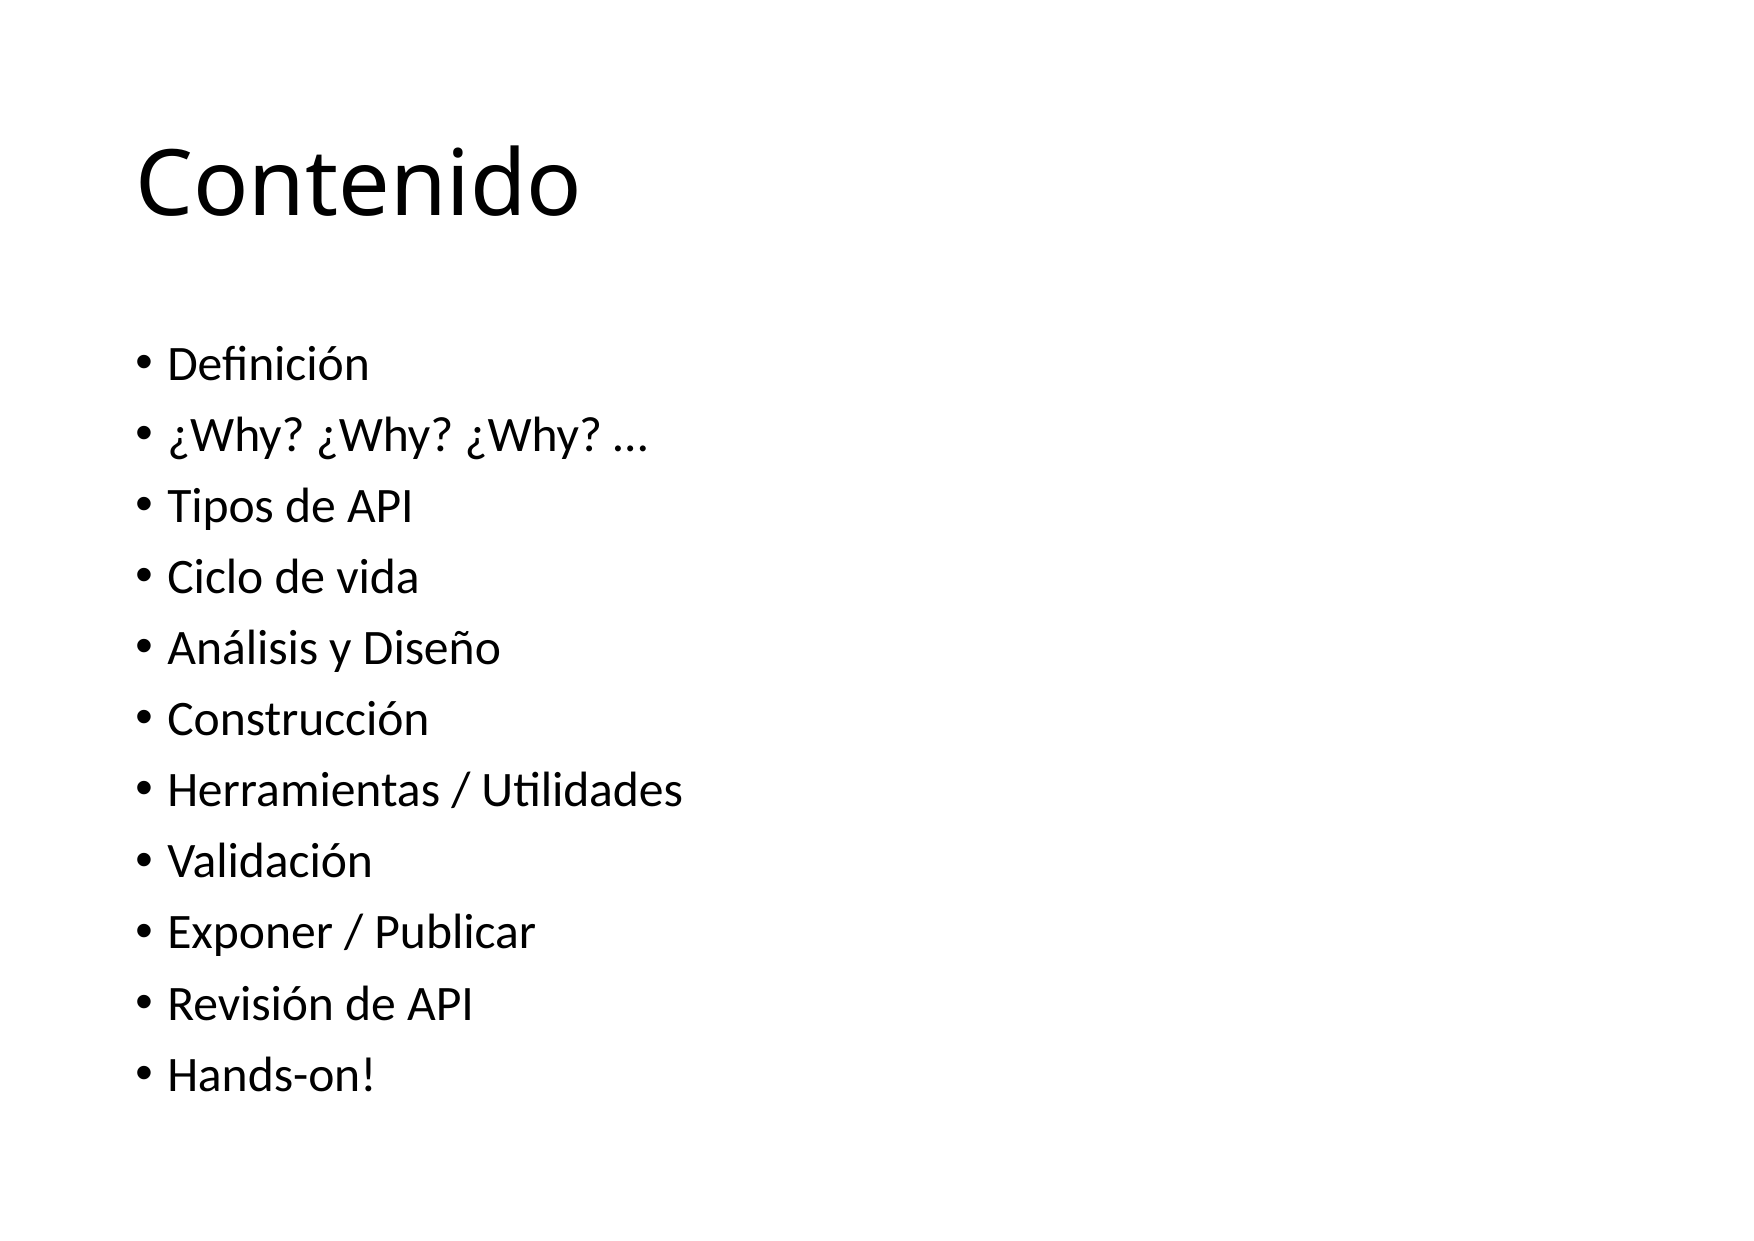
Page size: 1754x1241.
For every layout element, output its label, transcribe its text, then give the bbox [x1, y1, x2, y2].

title Contenido [120, 65, 1634, 306]
list Definición ¿Why? ¿Why? ¿Why? … Tipos de API Ciclo de vida Análisis y Diseño Construcción Herramientas / Utilidades Validación Exponer / Publicar Revisión de API Hands-on! [120, 330, 1634, 1117]
